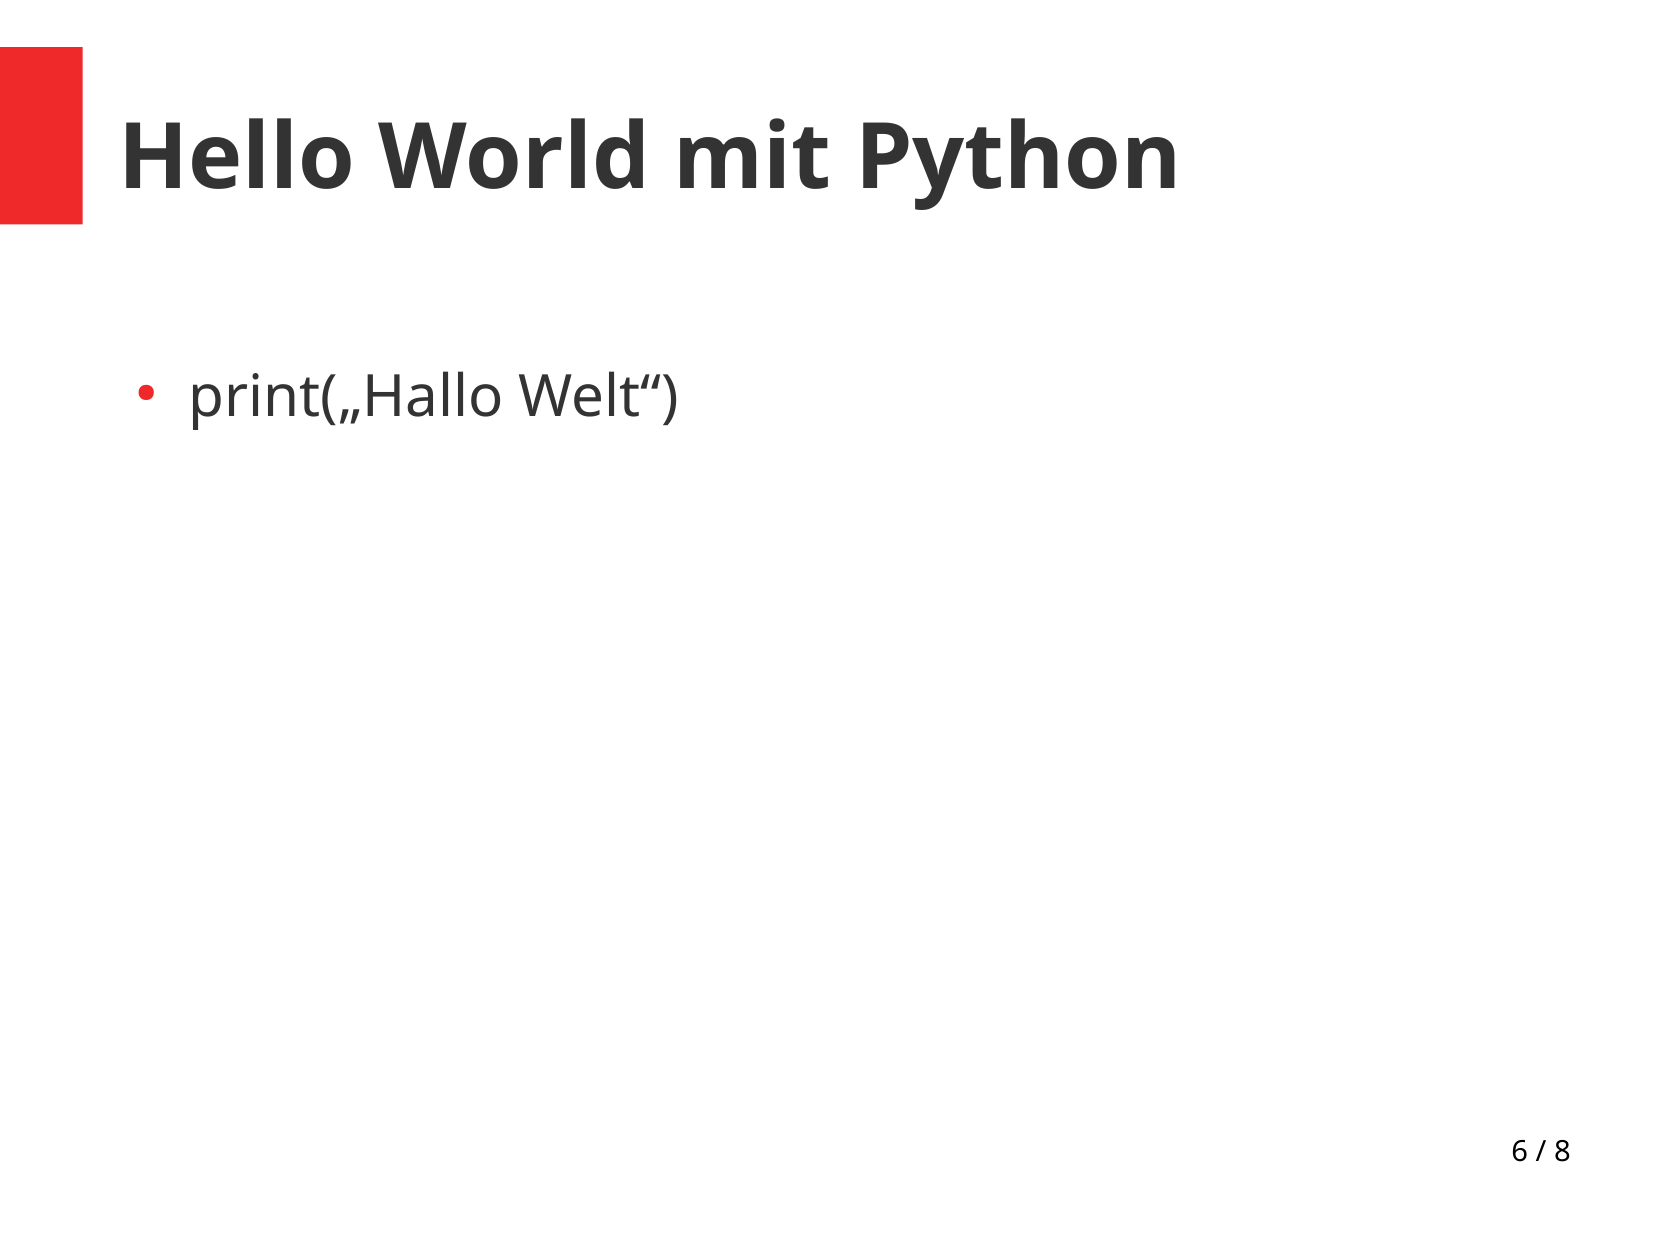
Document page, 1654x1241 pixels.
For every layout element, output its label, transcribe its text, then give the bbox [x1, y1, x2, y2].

list print(„Hallo Welt“) [118, 354, 1536, 1074]
title Hello World mit Python [118, 49, 1571, 257]
